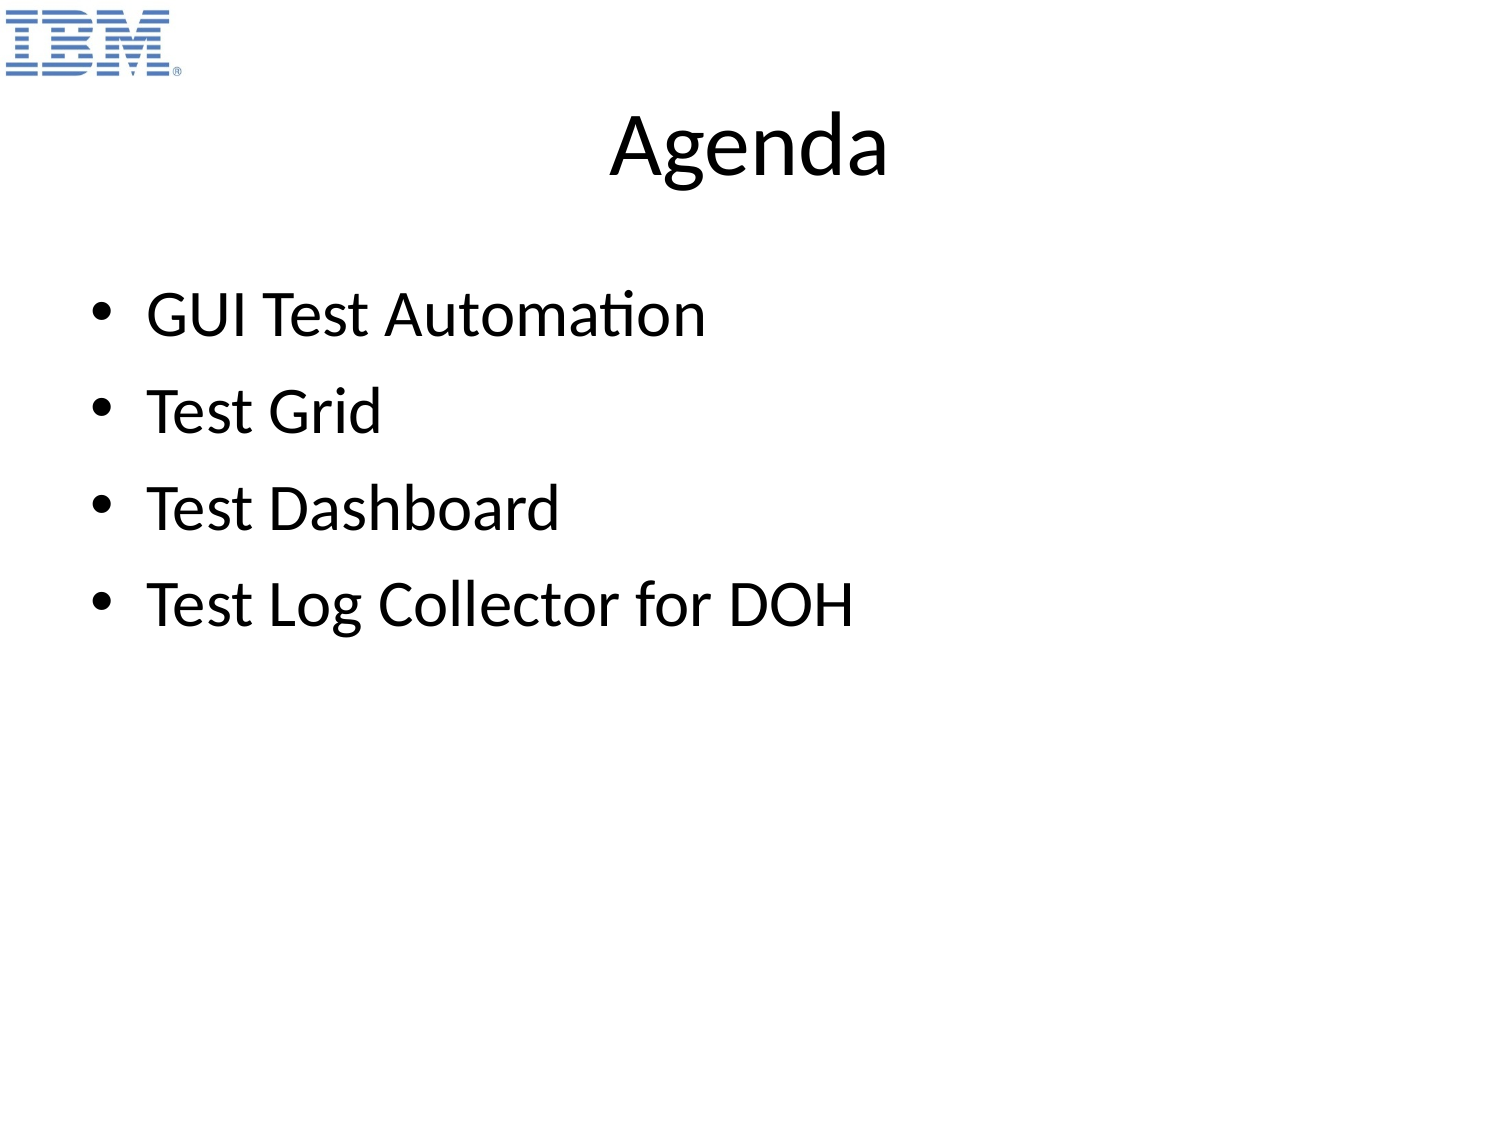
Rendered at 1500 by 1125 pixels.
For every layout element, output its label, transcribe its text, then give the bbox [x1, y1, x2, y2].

title Agenda [75, 45, 1426, 233]
list GUI Test Automation Test Grid Test Dashboard Test Log Collector for DOH [75, 262, 1426, 1005]
